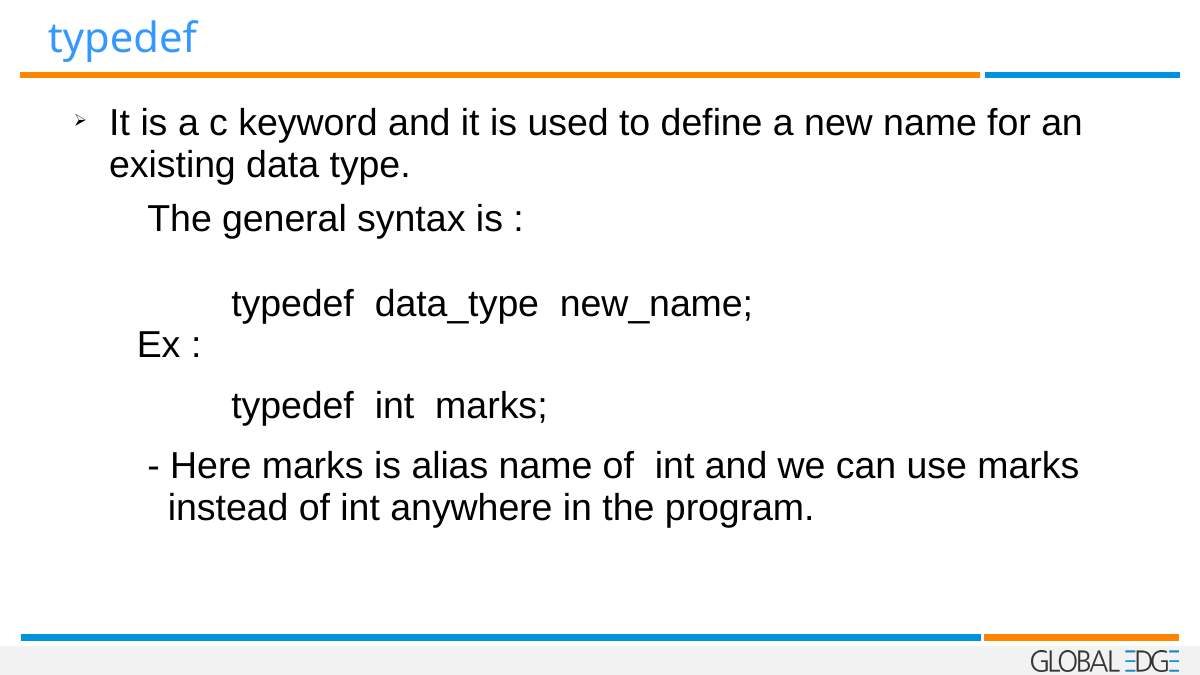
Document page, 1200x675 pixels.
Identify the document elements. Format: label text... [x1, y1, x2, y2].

text_box It is a c keyword and it is used to define a new name for an existing data type. The general syntax is : typedef data_type new_name; Ex : typedef int marks; - Here marks is alias name of int and we can use marks instead of int anywhere in the program. [59, 94, 1182, 584]
picture [1031, 650, 1179, 672]
title typedef [47, 9, 1123, 63]
